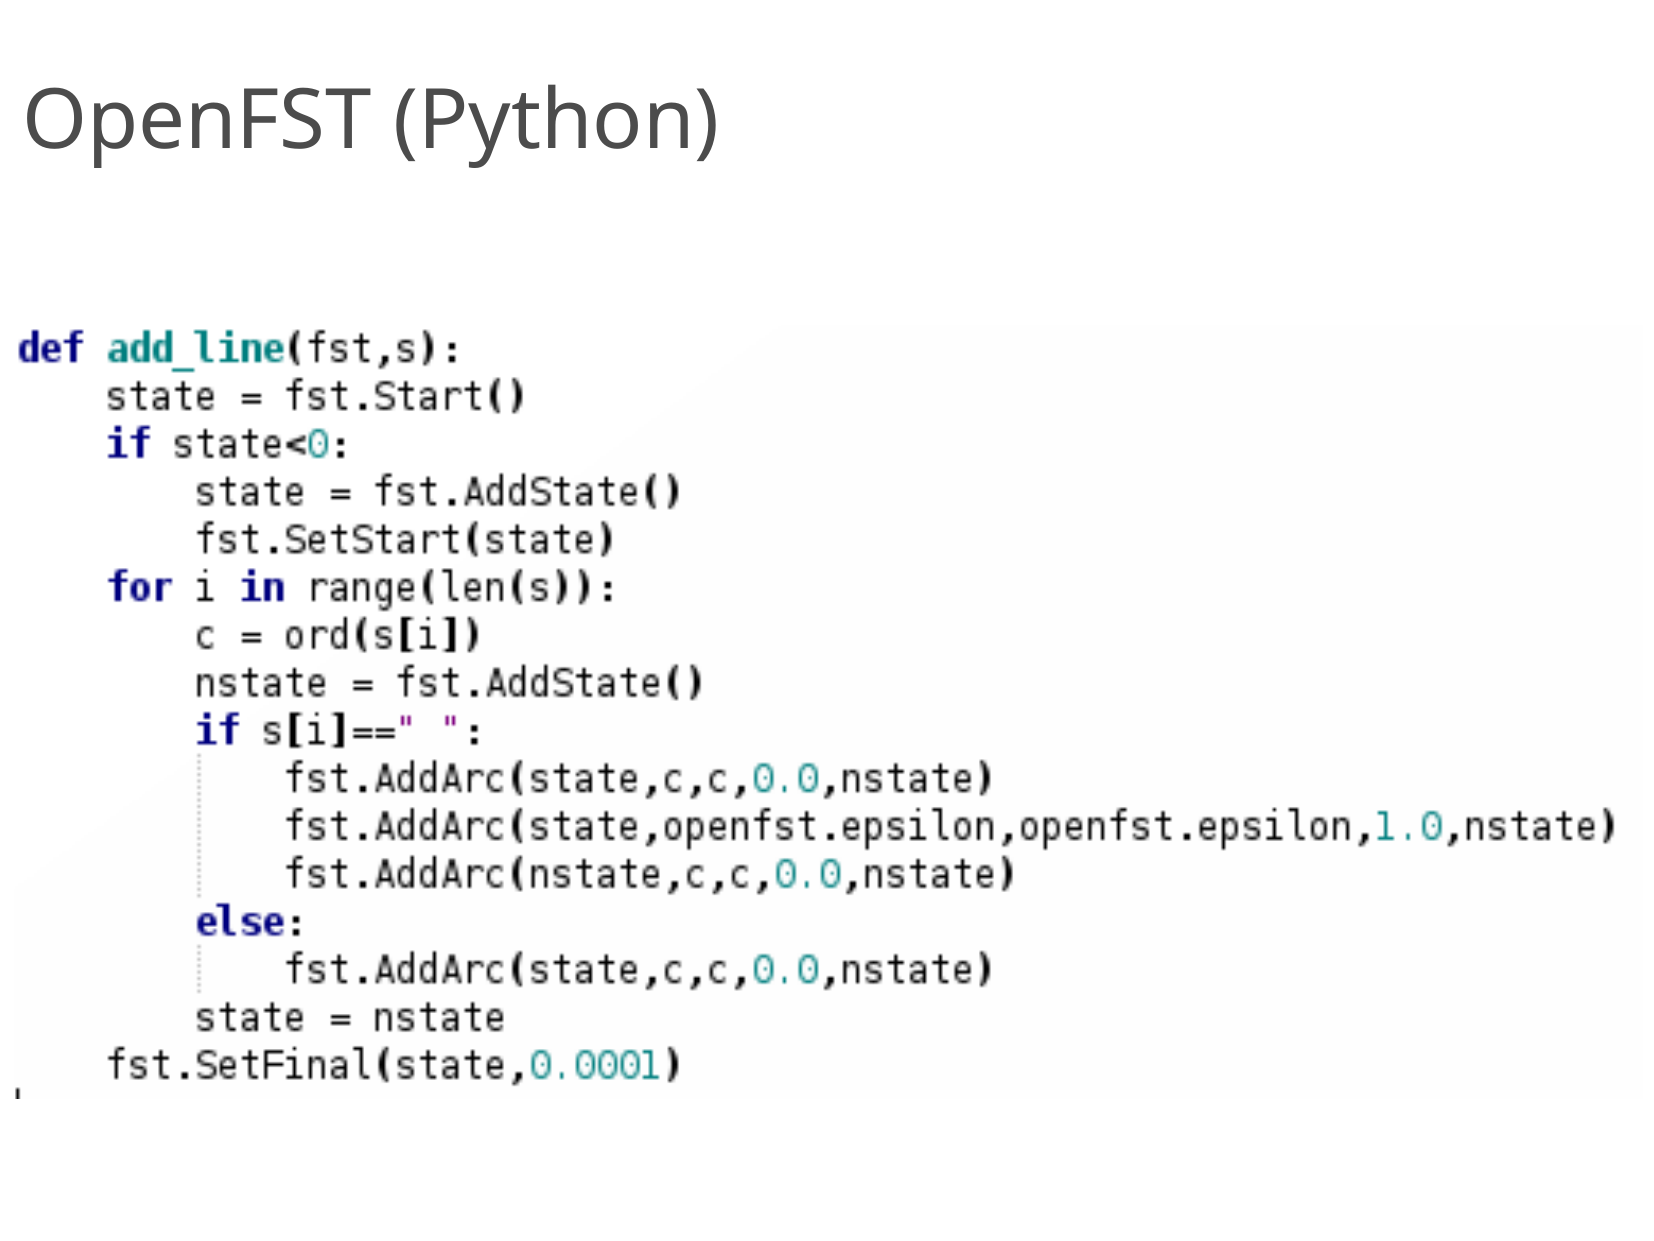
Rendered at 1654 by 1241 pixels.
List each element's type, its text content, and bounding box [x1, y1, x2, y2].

title OpenFST (Python) [22, 26, 1654, 205]
picture [14, 325, 1643, 1099]
